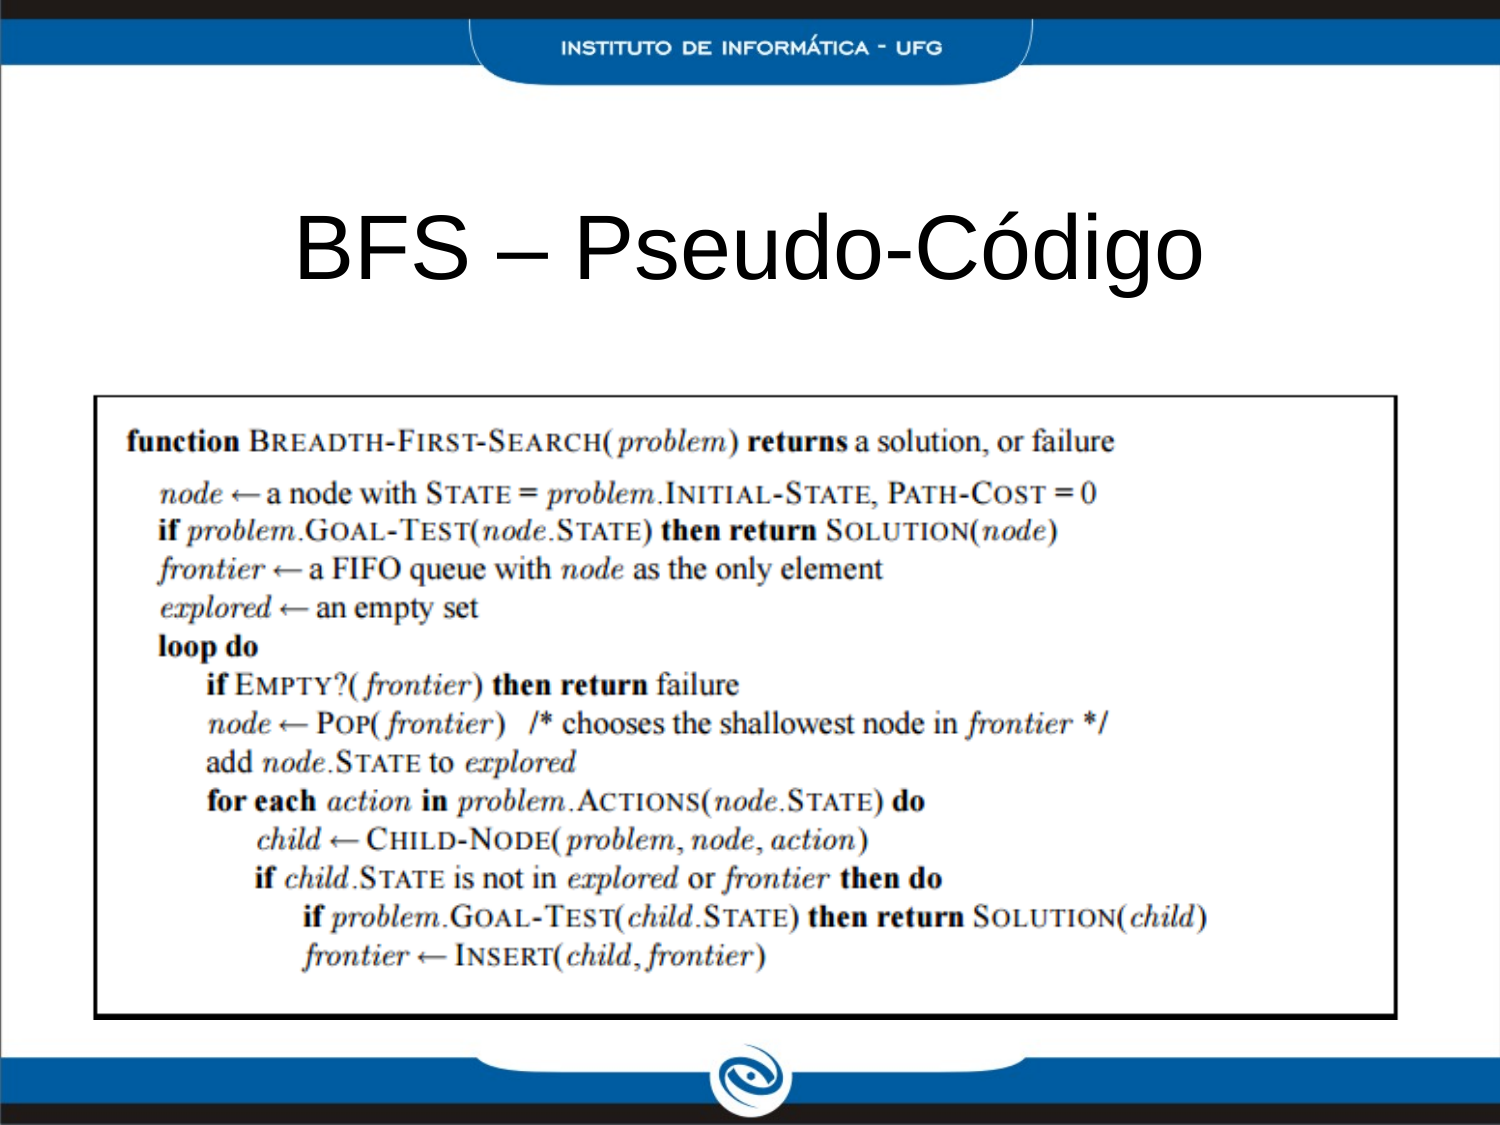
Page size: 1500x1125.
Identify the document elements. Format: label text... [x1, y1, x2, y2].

picture [0, 0, 1500, 1125]
title BFS – Pseudo-Código [75, 148, 1426, 337]
